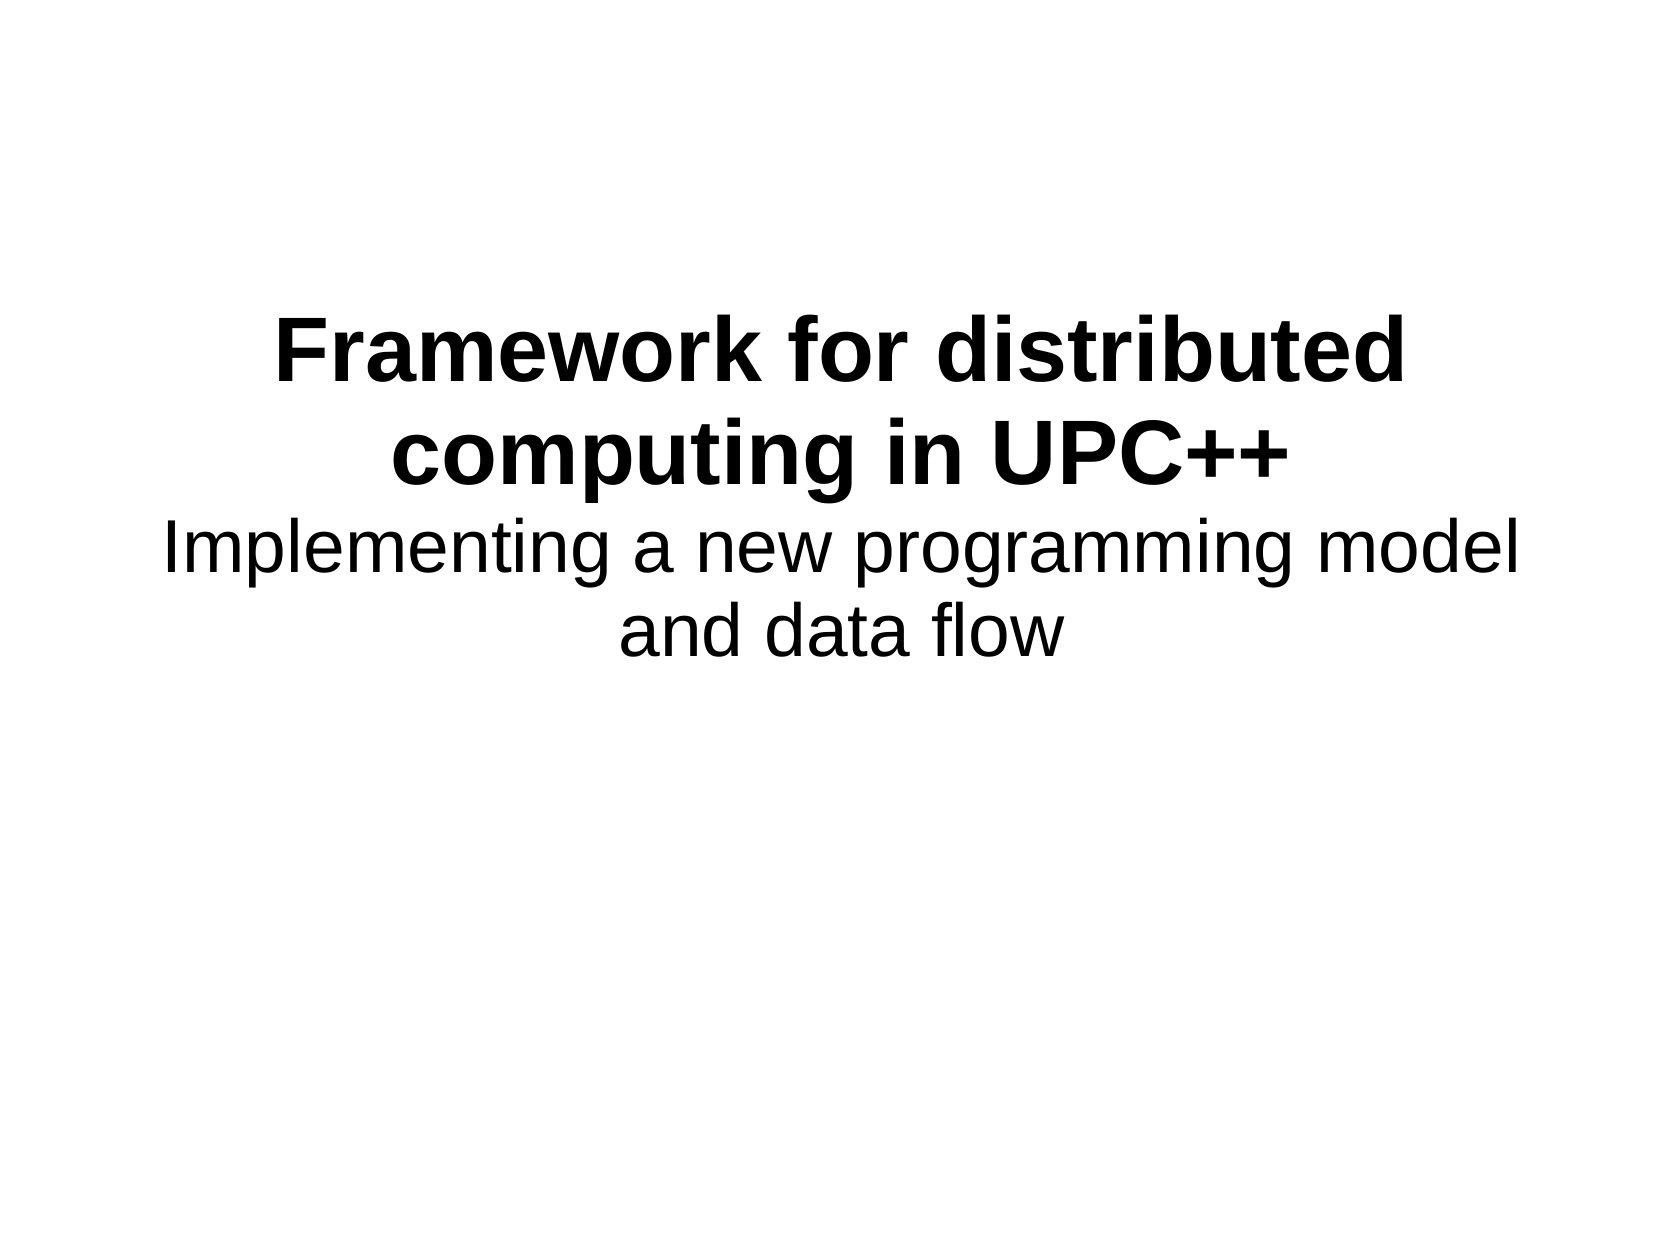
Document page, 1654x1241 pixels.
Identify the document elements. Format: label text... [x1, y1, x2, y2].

title Framework for distributed computing in UPC++ Implementing a new programming model and data flow [97, 298, 1586, 672]
